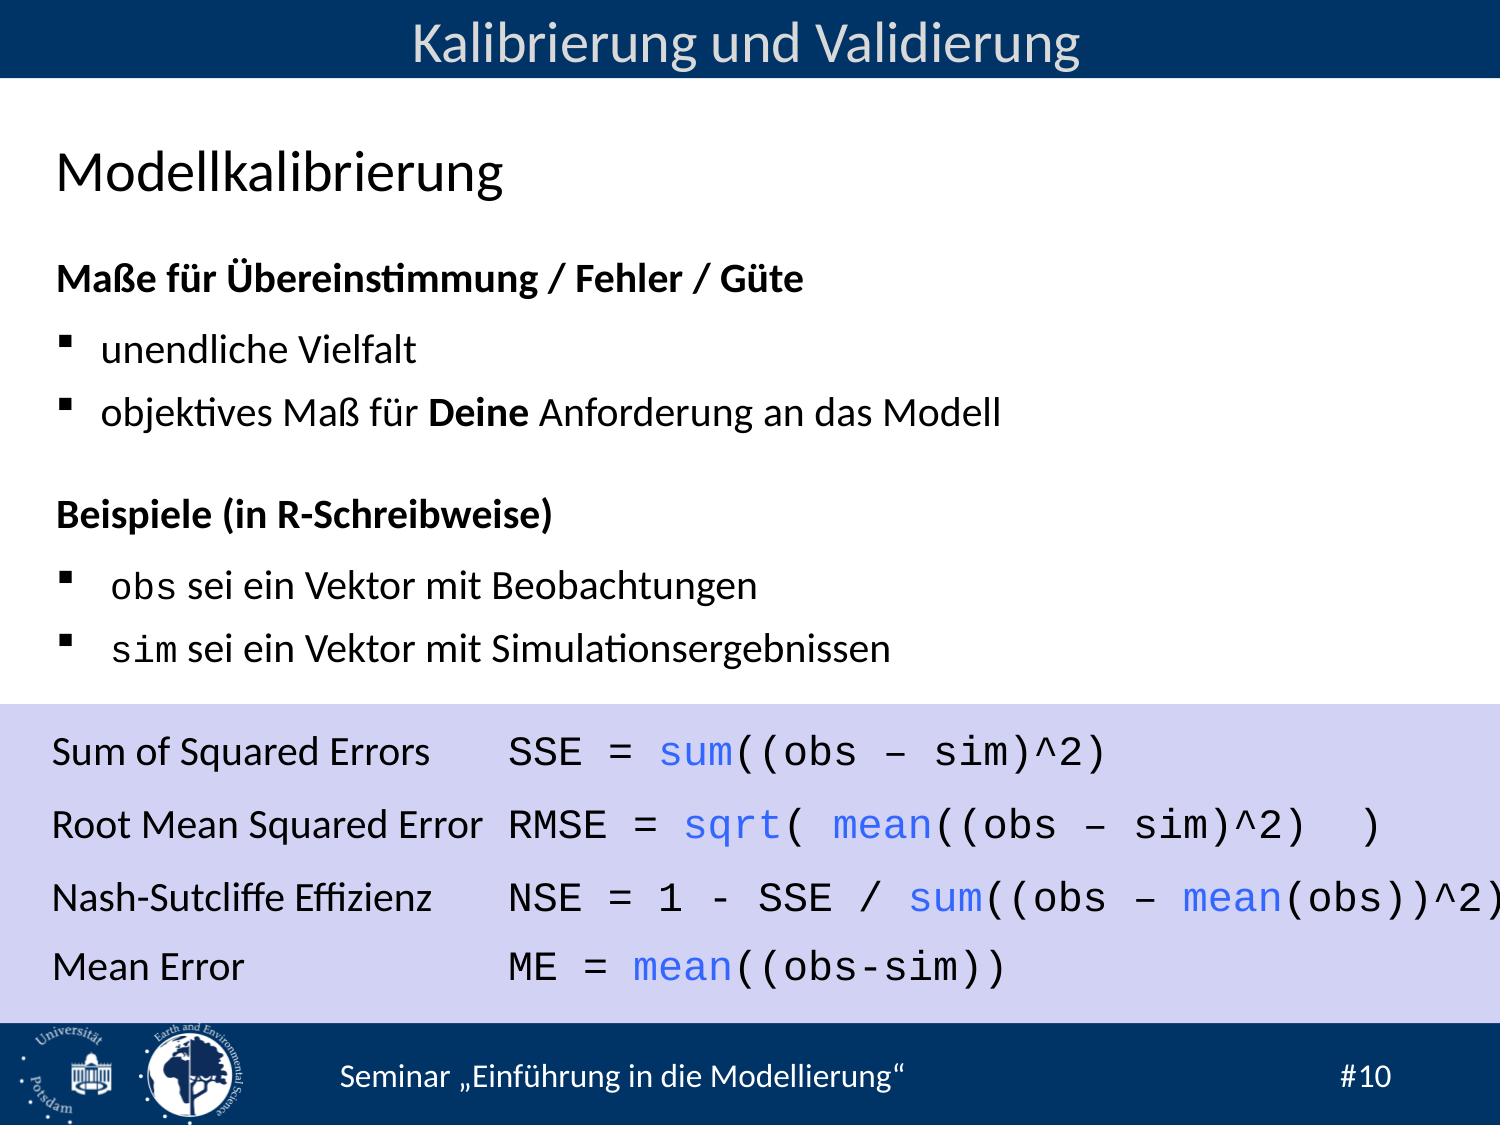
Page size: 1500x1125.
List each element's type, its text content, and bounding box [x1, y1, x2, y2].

text_box Mean Error ME = mean((obs-sim)) [37, 931, 1496, 997]
text_box Nash-Sutcliffe Effizienz NSE = 1 - SSE / sum((obs – mean(obs))^2) [36, 862, 1500, 928]
text_box [0, 704, 1500, 1024]
text_box Modellkalibrierung [41, 125, 845, 211]
text_box unendliche Vielfalt objektives Maß für Deine Anforderung an das Modell [41, 314, 1294, 442]
text_box Maße für Übereinstimmung / Fehler / Güte [41, 243, 1034, 309]
text_box Sum of Squared Errors SSE = sum((obs – sim)^2) [37, 716, 1496, 781]
text_box Root Mean Squared Error RMSE = sqrt( mean((obs – sim)^2) ) [36, 789, 1496, 855]
text_box Beispiele (in R-Schreibweise) [41, 479, 1034, 545]
text_box obs sei ein Vektor mit Beobachtungen sim sei ein Vektor mit Simulationsergebnissen [41, 550, 1294, 679]
picture [139, 1024, 243, 1125]
text_box Kalibrierung und Validierung [0, 0, 1495, 75]
